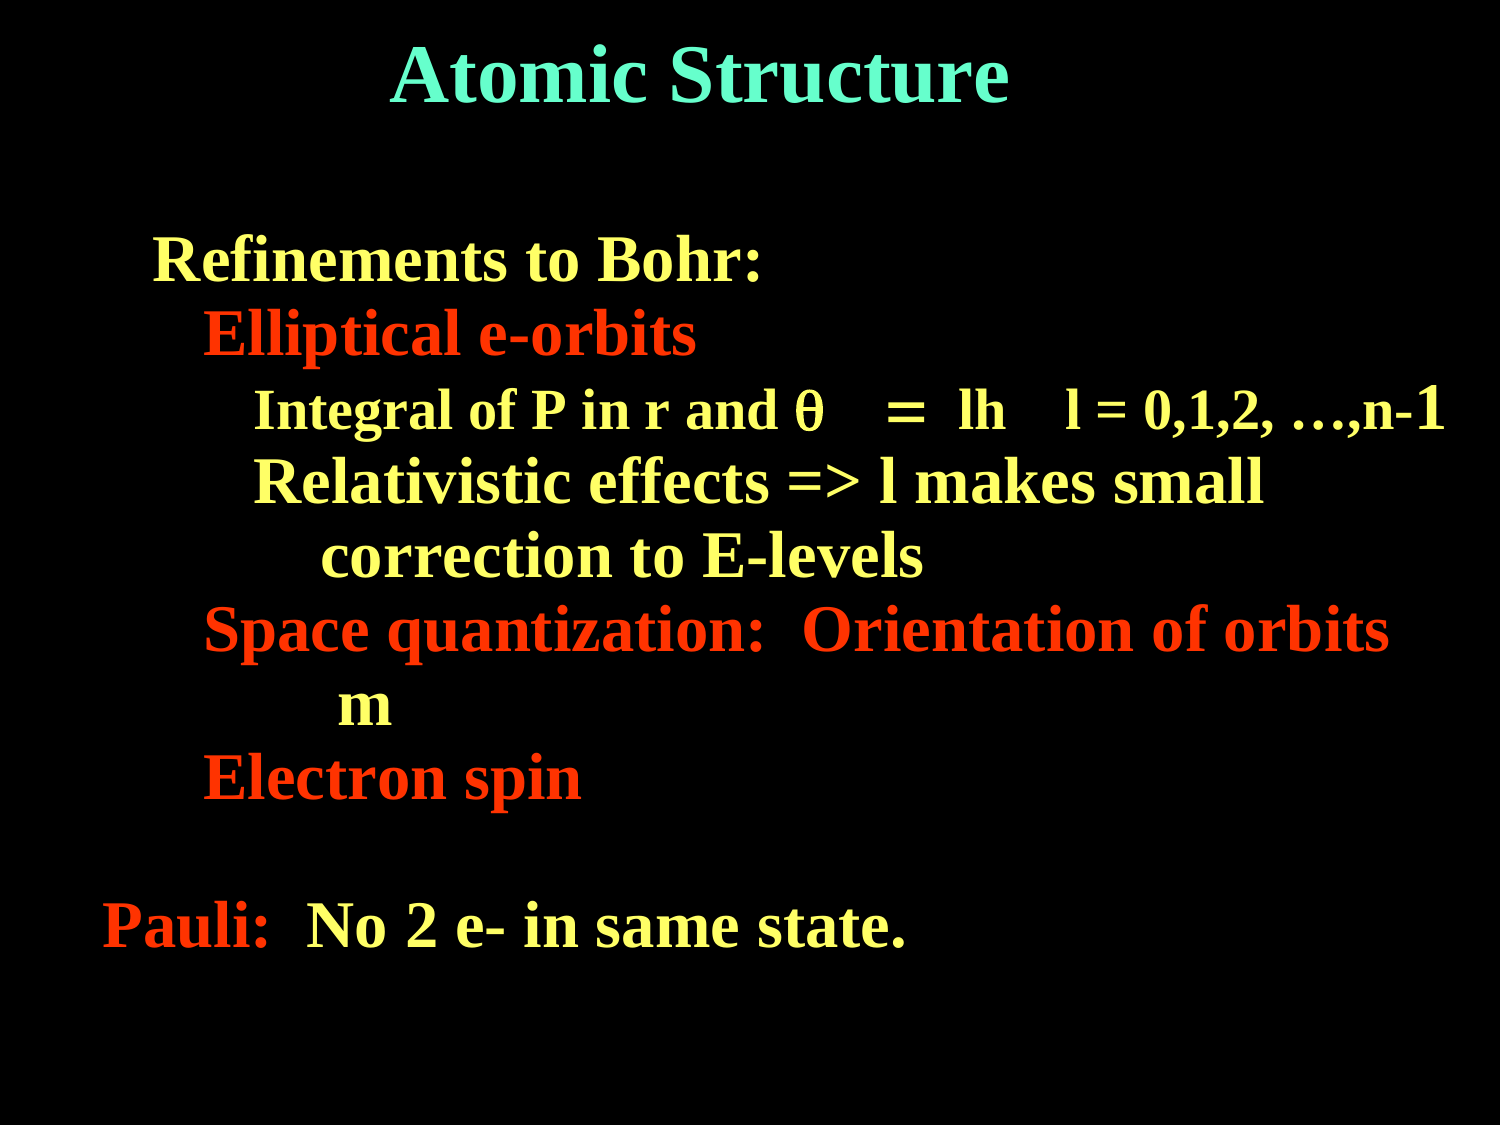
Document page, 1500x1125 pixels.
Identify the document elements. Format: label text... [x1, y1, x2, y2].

text_box Atomic Structure [125, 20, 1027, 128]
text_box Refinements to Bohr: Elliptical e-orbits Integral of P in r and lh l = 0,1,2, …,n-1 Relativistic effects => l makes small correction to E-levels Space quantization: Orientation of orbits m Electron spin Pauli: No 2 e- in same state. [87, 140, 1500, 971]
